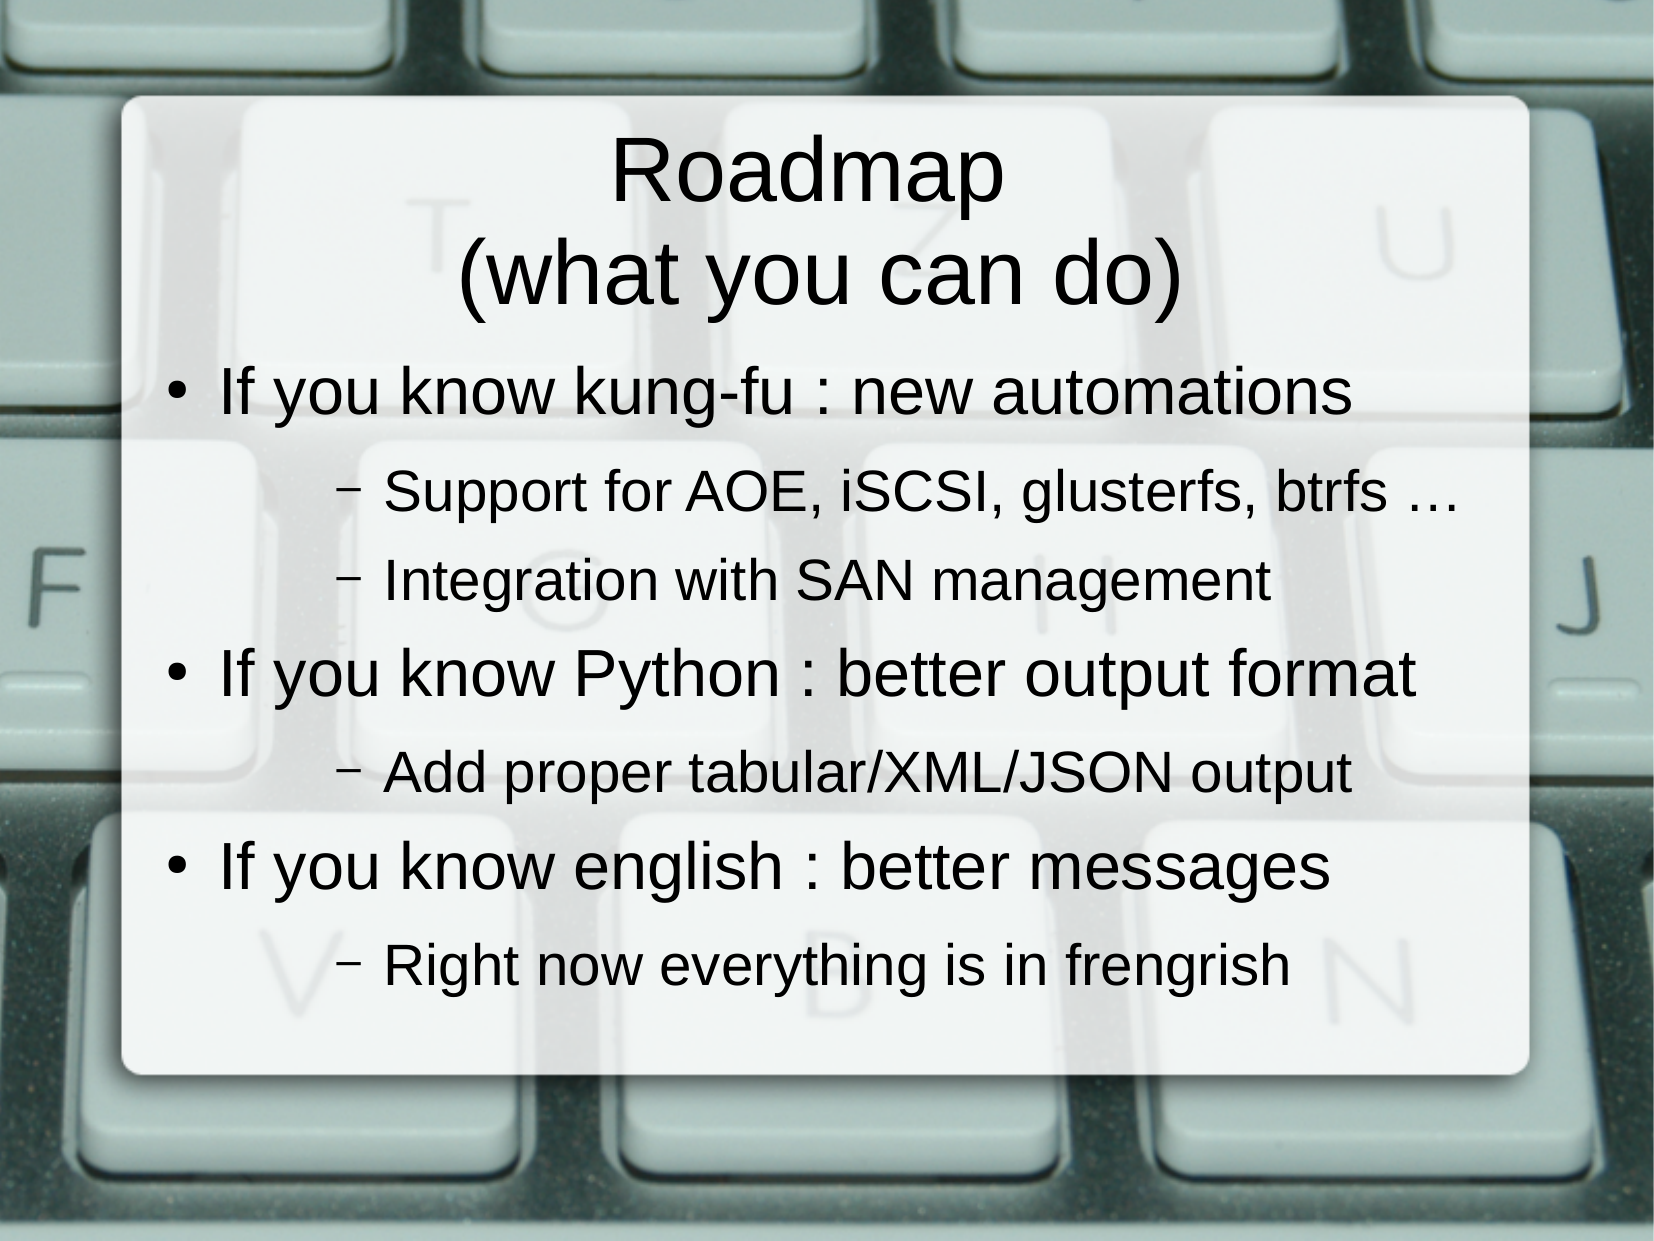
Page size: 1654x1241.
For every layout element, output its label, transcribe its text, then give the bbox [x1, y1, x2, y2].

picture [0, 0, 1654, 1241]
title Roadmap (what you can do) [135, 118, 1506, 324]
list If you know kung-fu : new automations Support for AOE, iSCSI, glusterfs, btrfs … Integration with SAN management If you know Python : better output format Add proper tabular/XML/JSON output If you know english : better messages Right now everything is in frengrish [147, 354, 1506, 1241]
